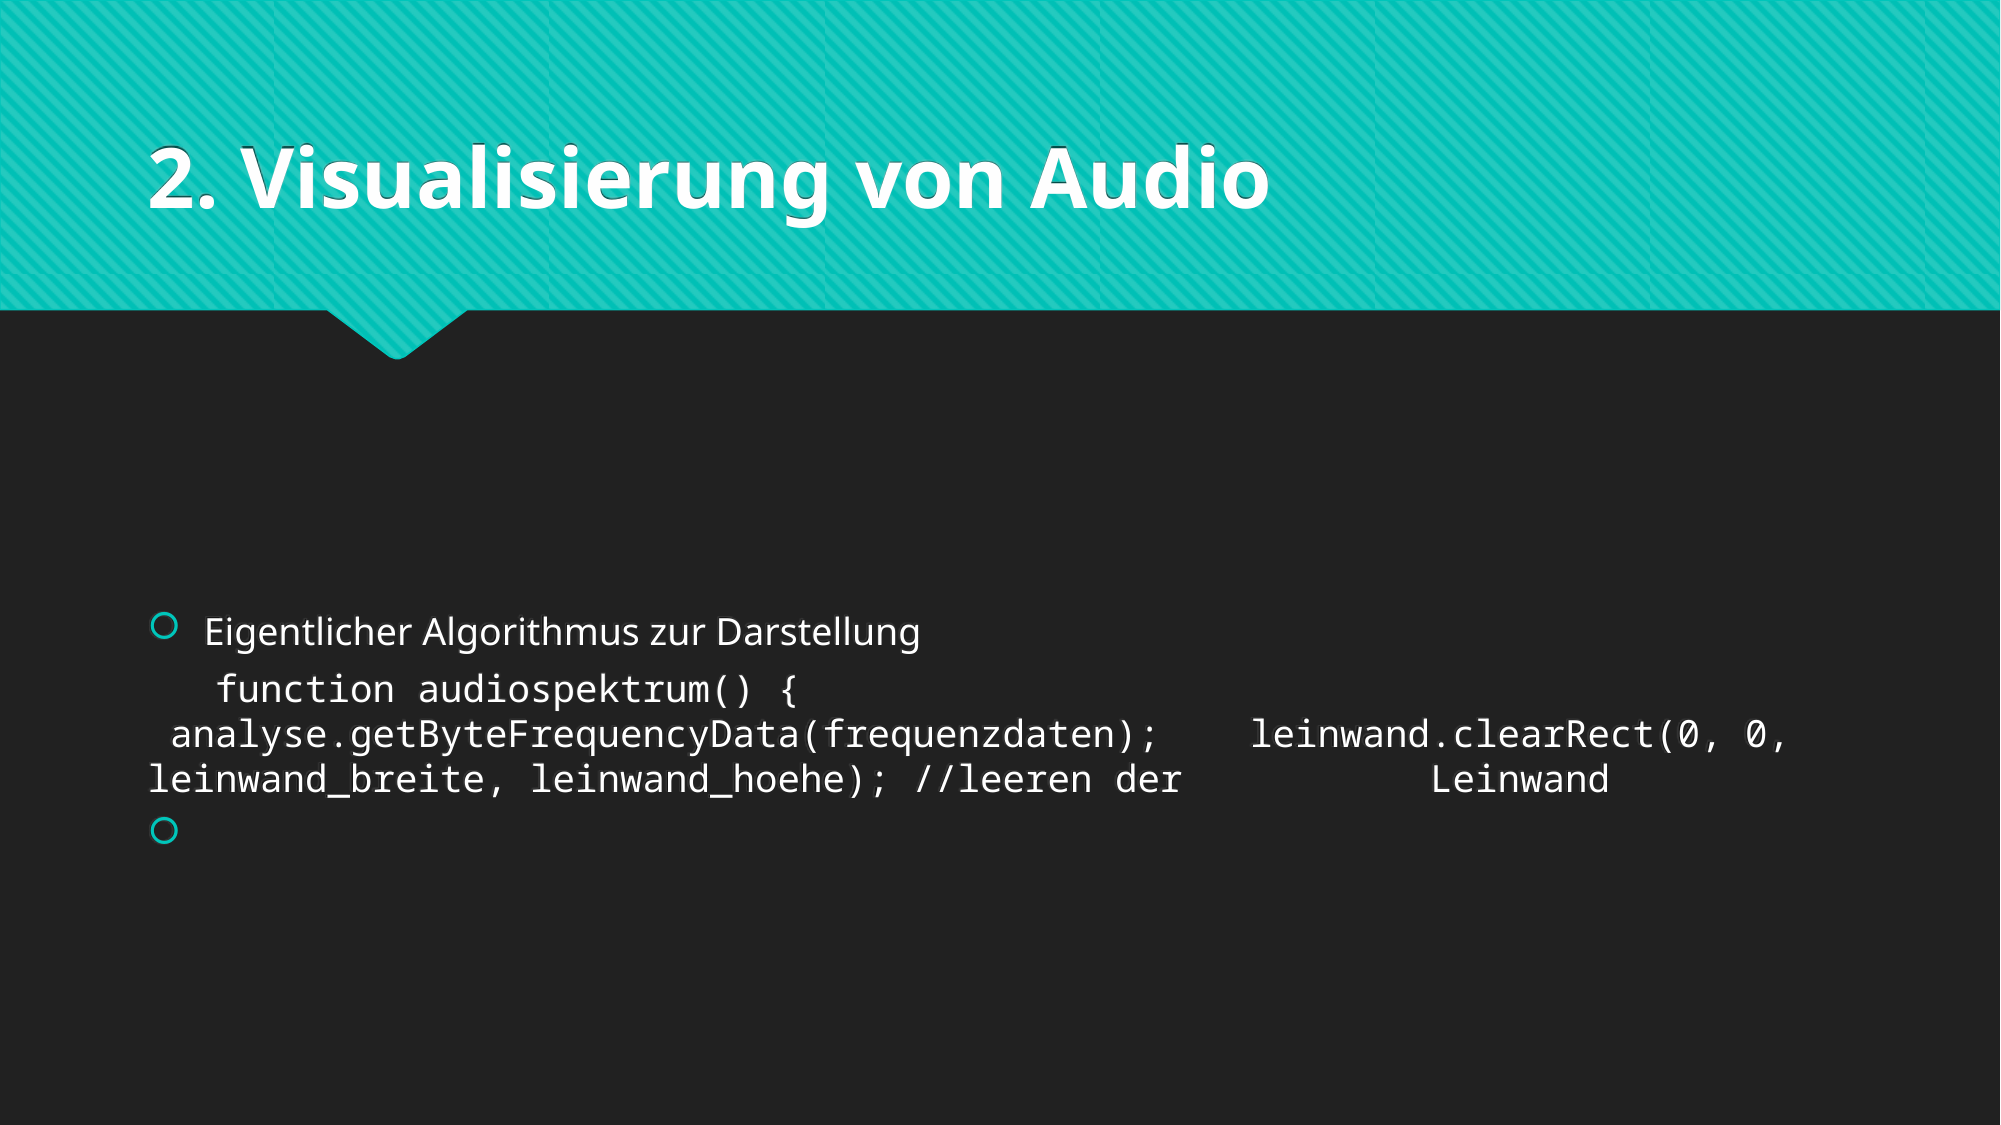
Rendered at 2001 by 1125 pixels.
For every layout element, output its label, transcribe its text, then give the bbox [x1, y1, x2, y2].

title 2. Visualisierung von Audio [132, 73, 1868, 233]
list Eigentlicher Algorithmus zur Darstellung function audiospektrum() { analyse.getByteFrequencyData(frequenzdaten); leinwand.clearRect(0, 0, leinwand_breite, leinwand_hoehe); //leeren der Leinwand [132, 364, 1868, 1102]
